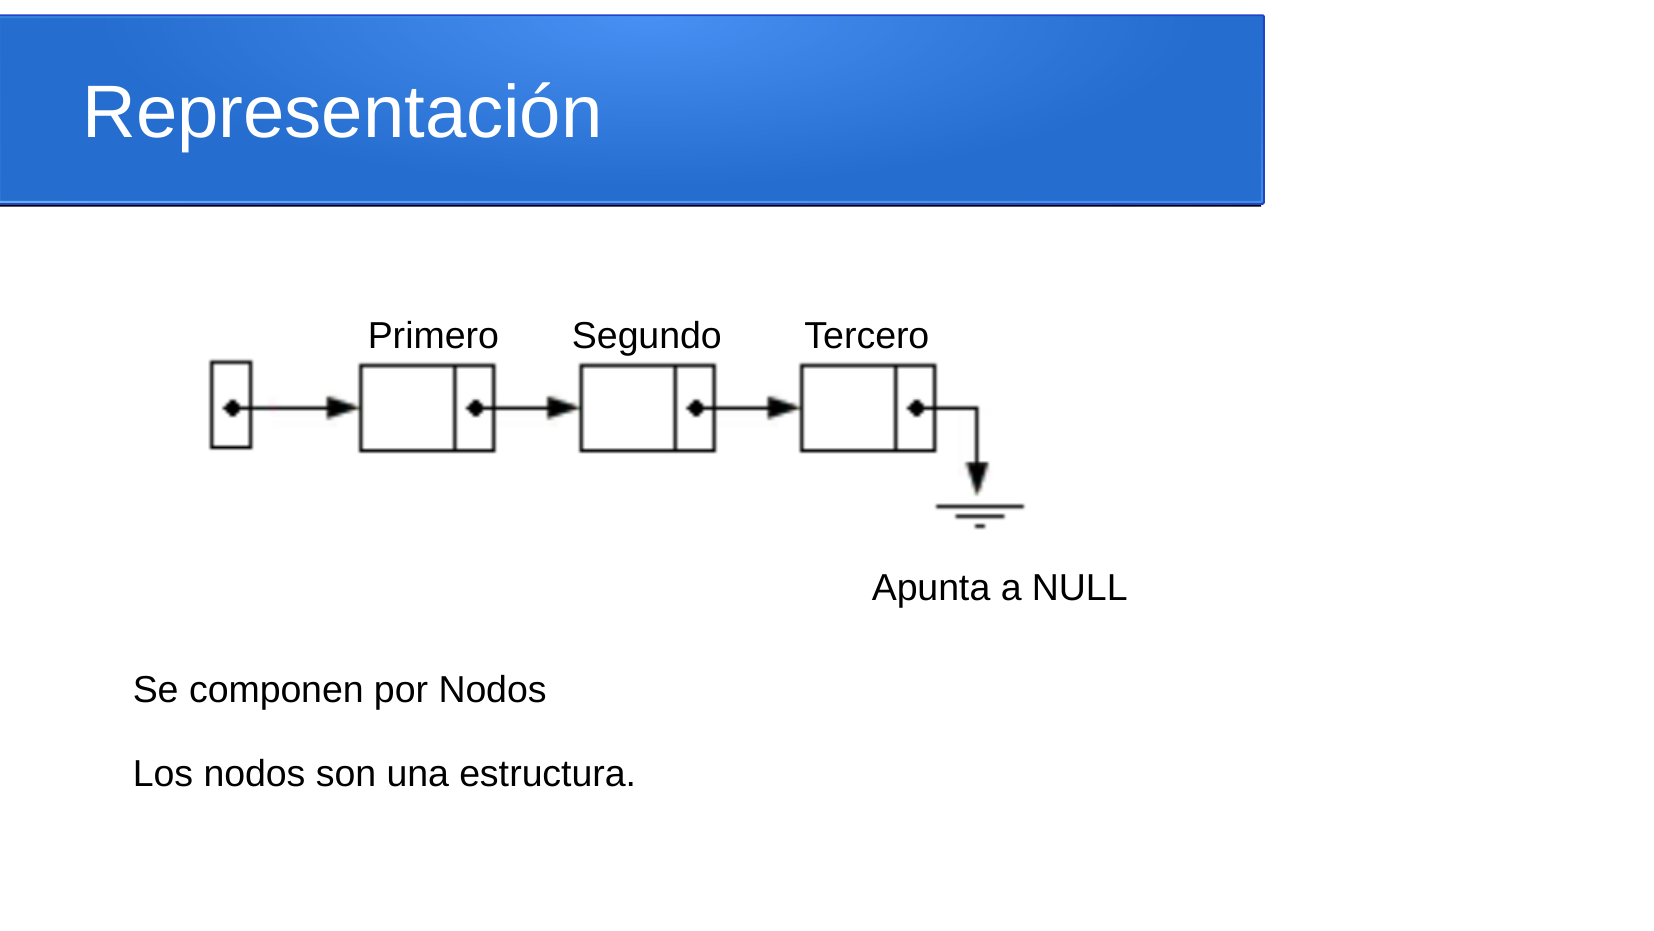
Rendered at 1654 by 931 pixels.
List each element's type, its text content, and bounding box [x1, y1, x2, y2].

picture [165, 333, 353, 556]
text_box Se componen por Nodos Los nodos son una estructura. [118, 661, 945, 803]
title Representación [82, 35, 1235, 189]
text_box Primero Segundo Tercero Apunta a NULL [353, 307, 1170, 616]
